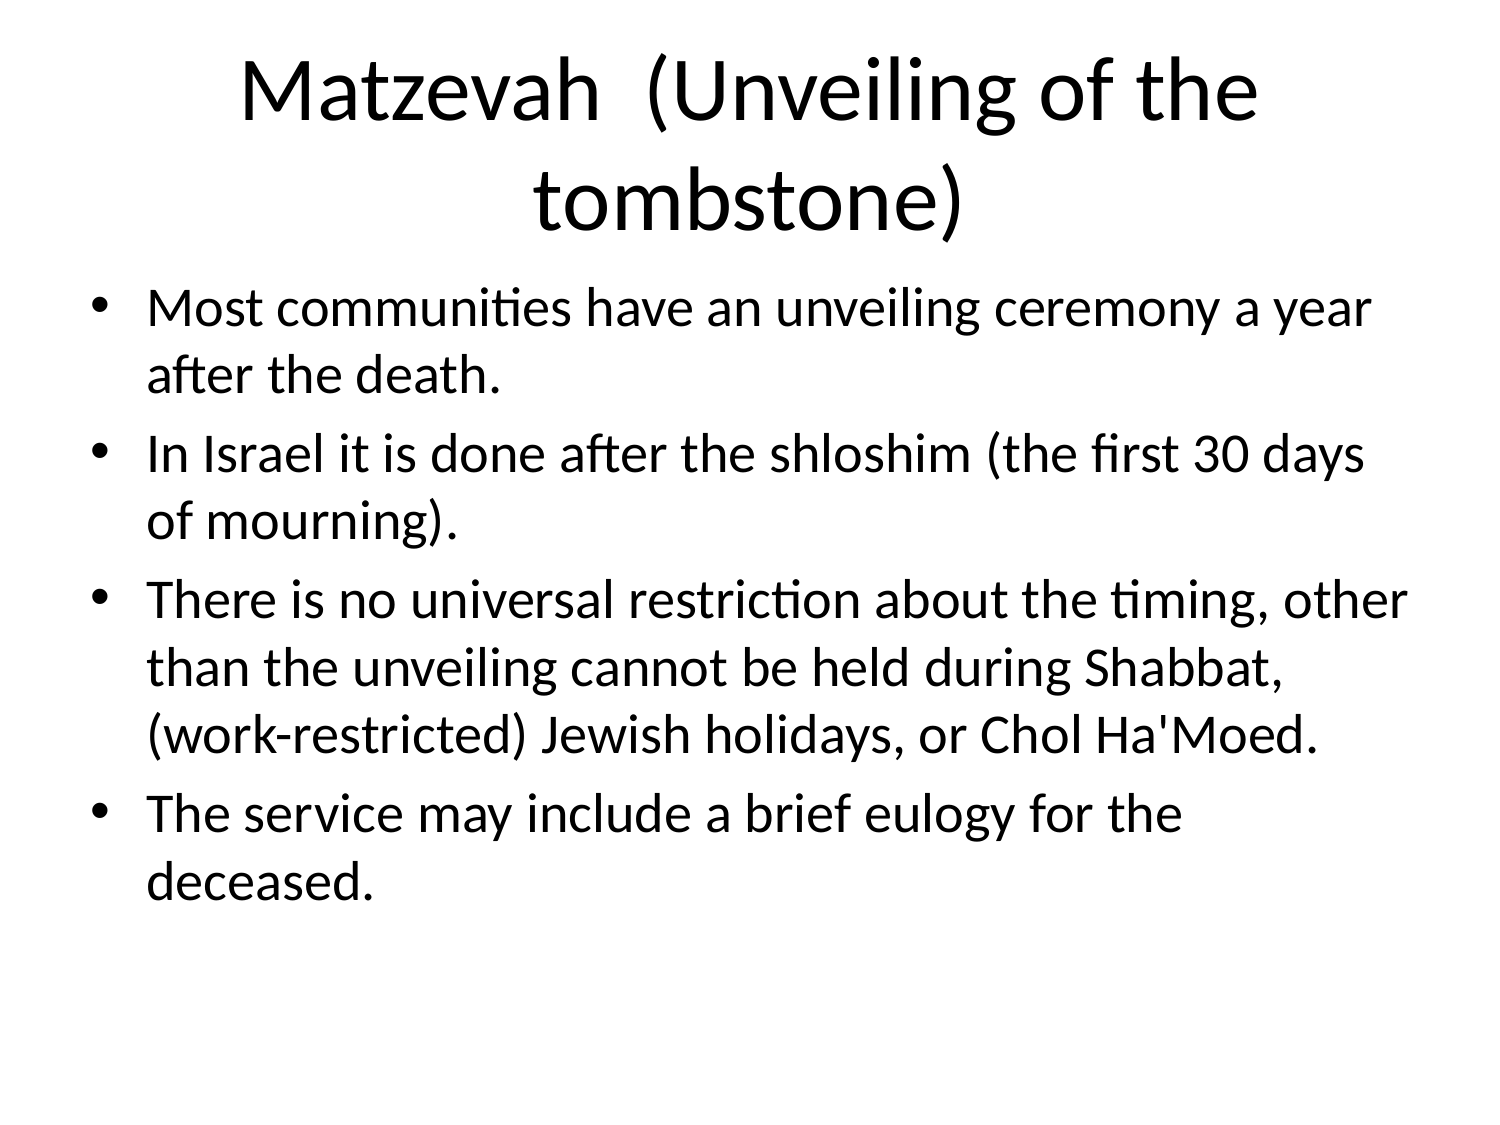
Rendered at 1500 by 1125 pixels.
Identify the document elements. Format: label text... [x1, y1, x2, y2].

list Most communities have an unveiling ceremony a year after the death. In Israel it is done after the shloshim (the first 30 days of mourning). There is no universal restriction about the timing, other than the unveiling cannot be held during Shabbat, (work-restricted) Jewish holidays, or Chol Ha'Moed. The service may include a brief eulogy for the deceased. [75, 262, 1425, 1005]
title Matzevah (Unveiling of the tombstone) [75, 45, 1425, 233]
